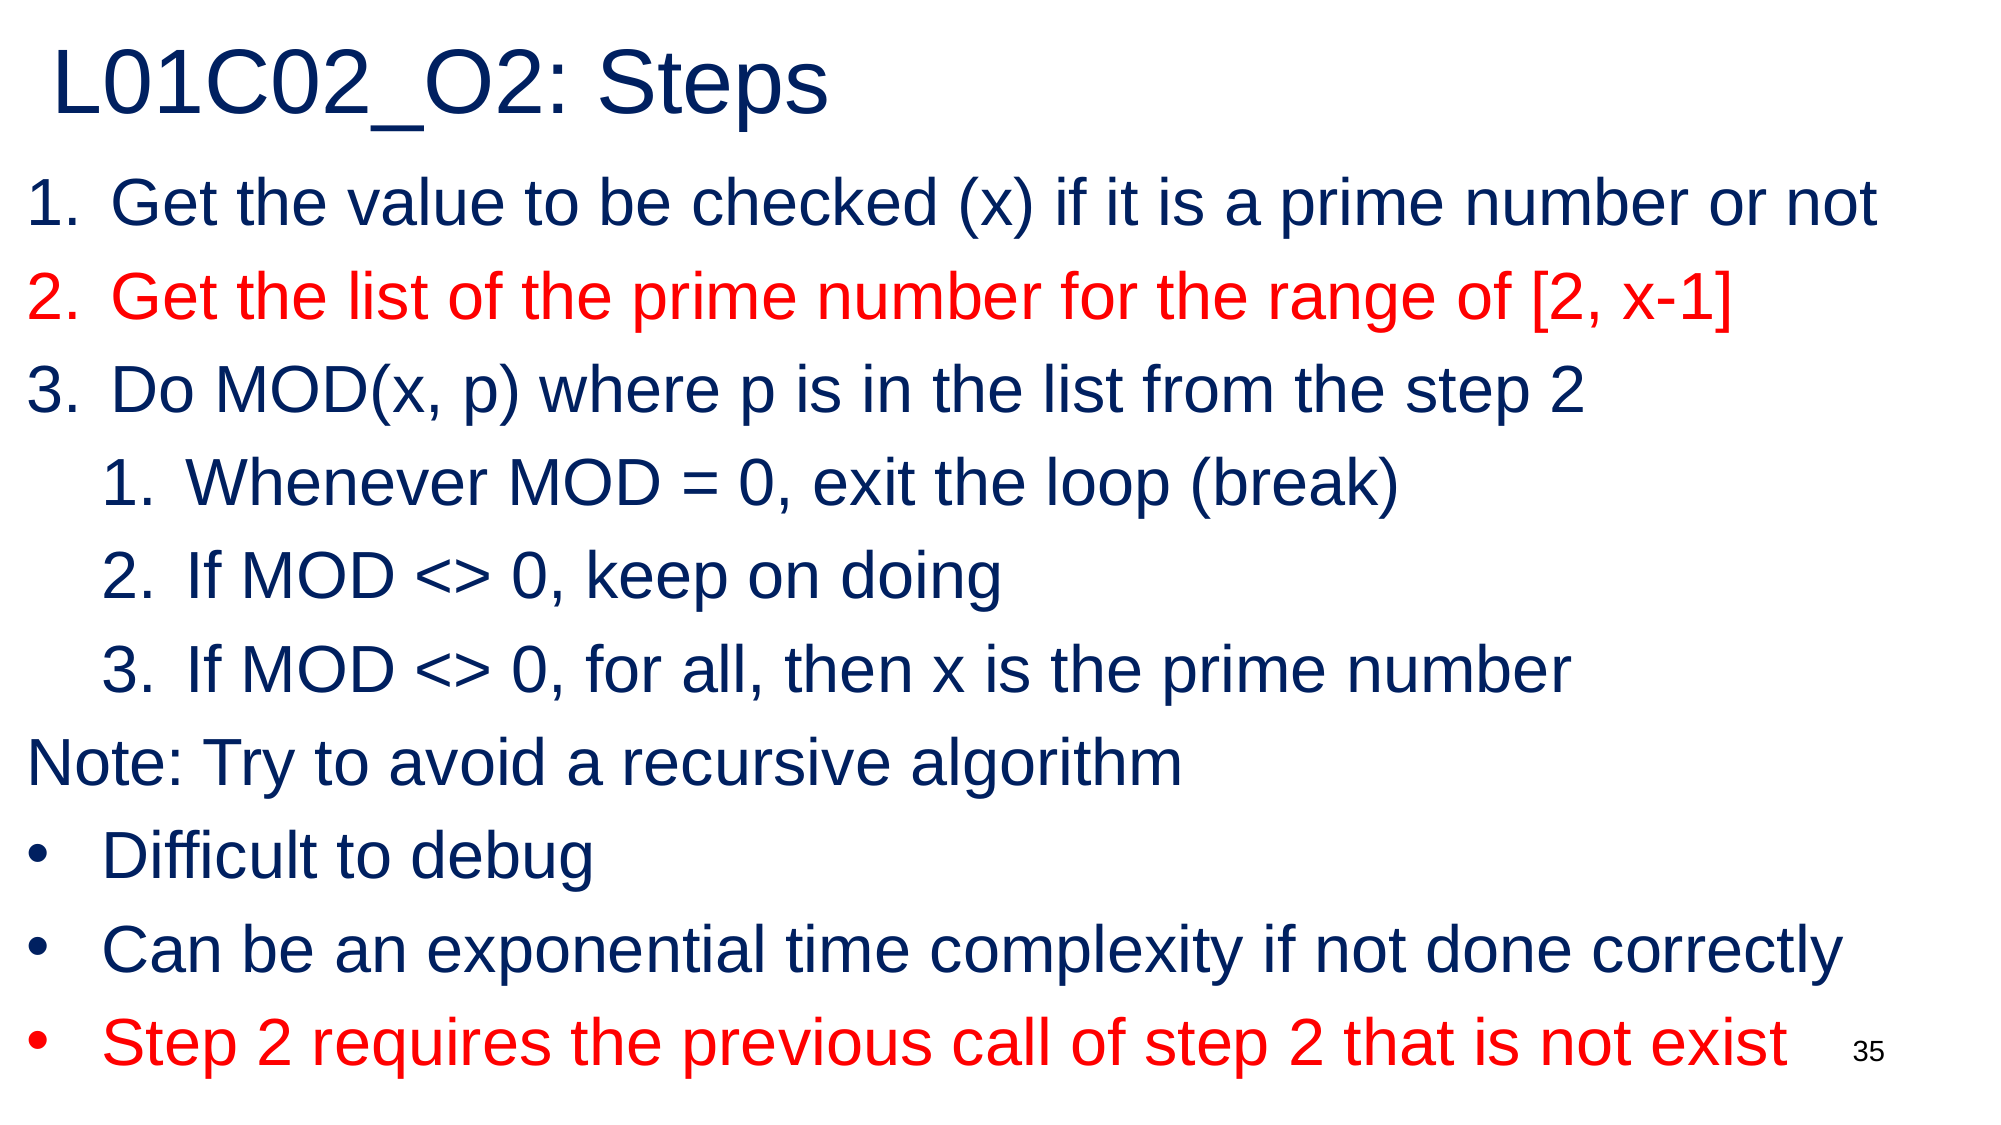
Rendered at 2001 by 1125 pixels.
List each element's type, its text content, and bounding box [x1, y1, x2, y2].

slide_number <number> [1433, 1024, 1900, 1103]
title L01C02_O2: Steps [36, 28, 1968, 126]
list Get the value to be checked (x) if it is a prime number or not Get the list of the prime number for the range of [2, x-1] Do MOD(x, p) where p is in the list from the step 2 Whenever MOD = 0, exit the loop (break) If MOD <> 0, keep on doing If MOD <> 0, for all, then x is the prime number Note: Try to avoid a recursive algorithm Difficult to debug Can be an exponential time complexity if not done correctly Step 2 requires the previous call of step 2 that is not exist [11, 151, 1945, 1106]
